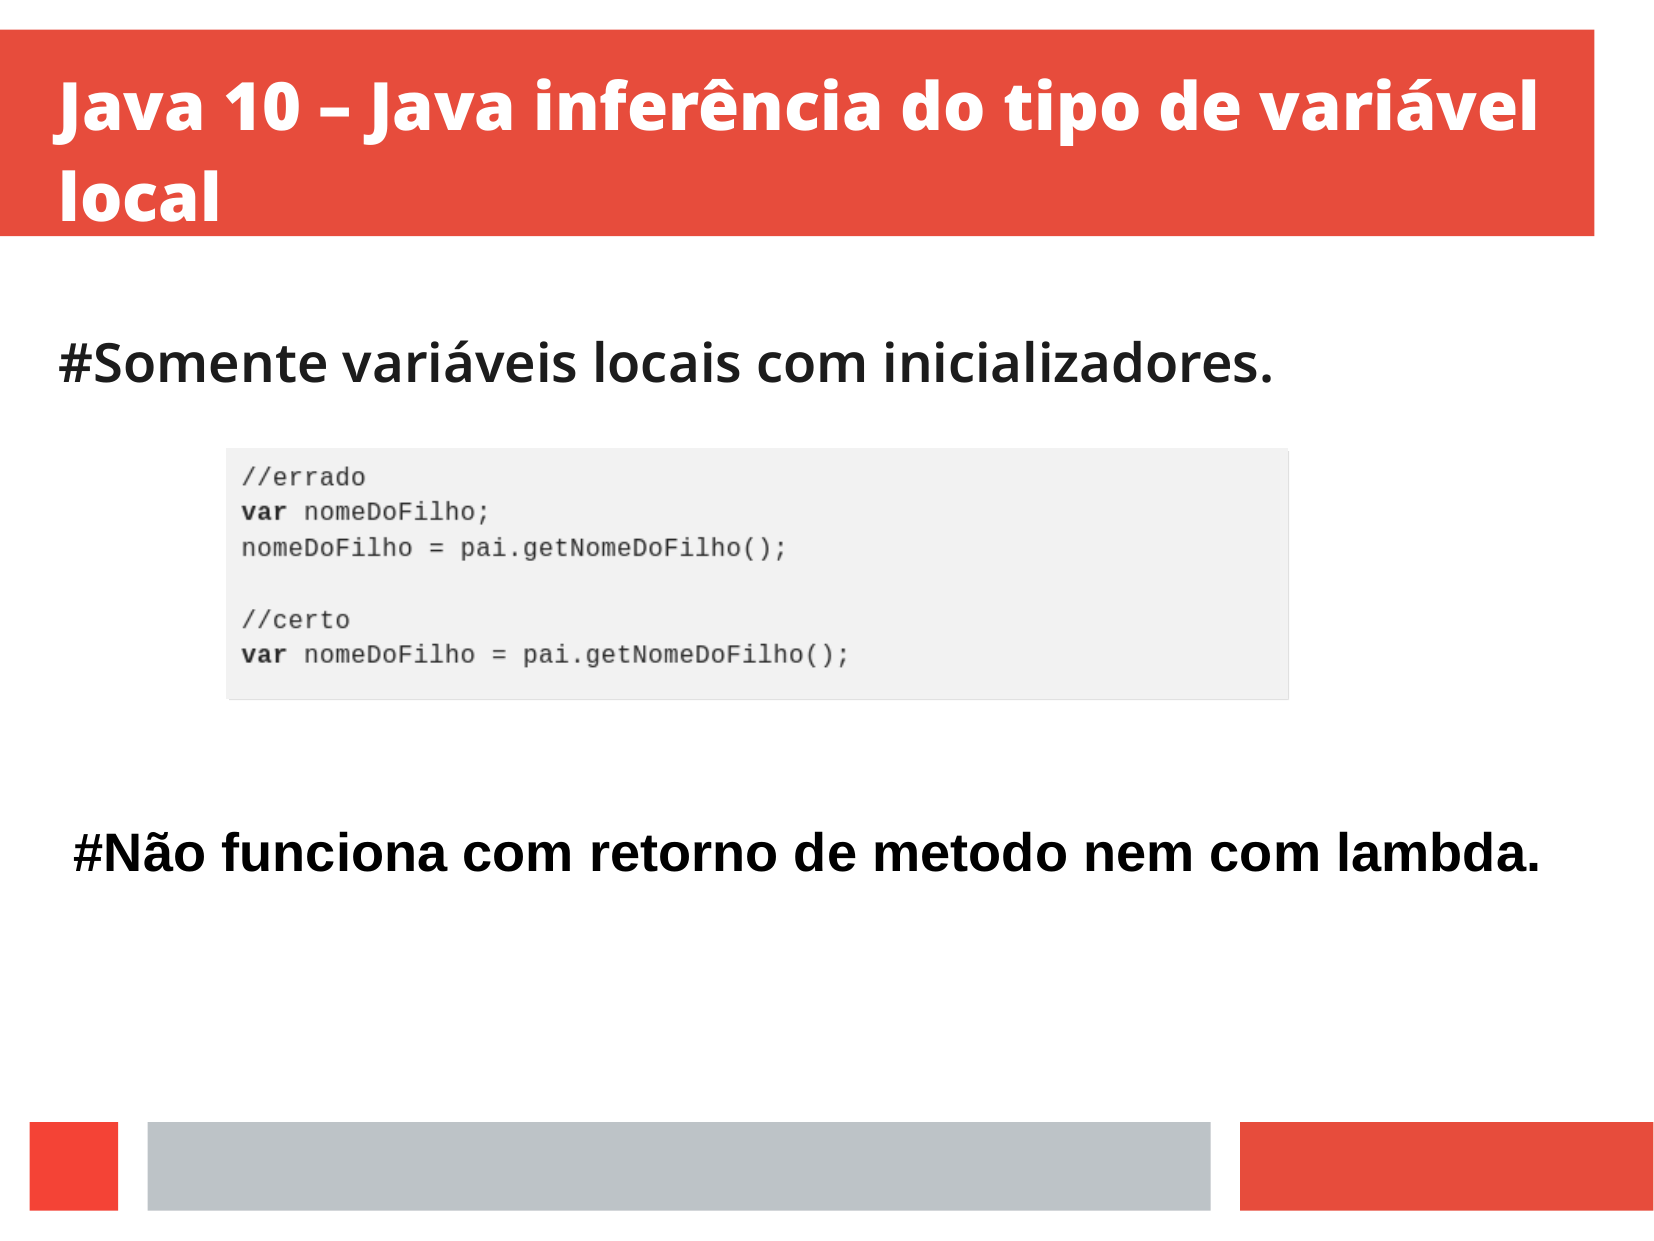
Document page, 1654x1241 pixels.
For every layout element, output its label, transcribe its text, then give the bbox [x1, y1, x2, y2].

list #Somente variáveis locais com inicializadores. [59, 324, 1565, 1093]
text_box #Não funciona com retorno de metodo nem com lambda. [59, 814, 1559, 891]
picture [226, 448, 1288, 699]
title Java 10 – Java inferência do tipo de variável local [59, 59, 1595, 207]
